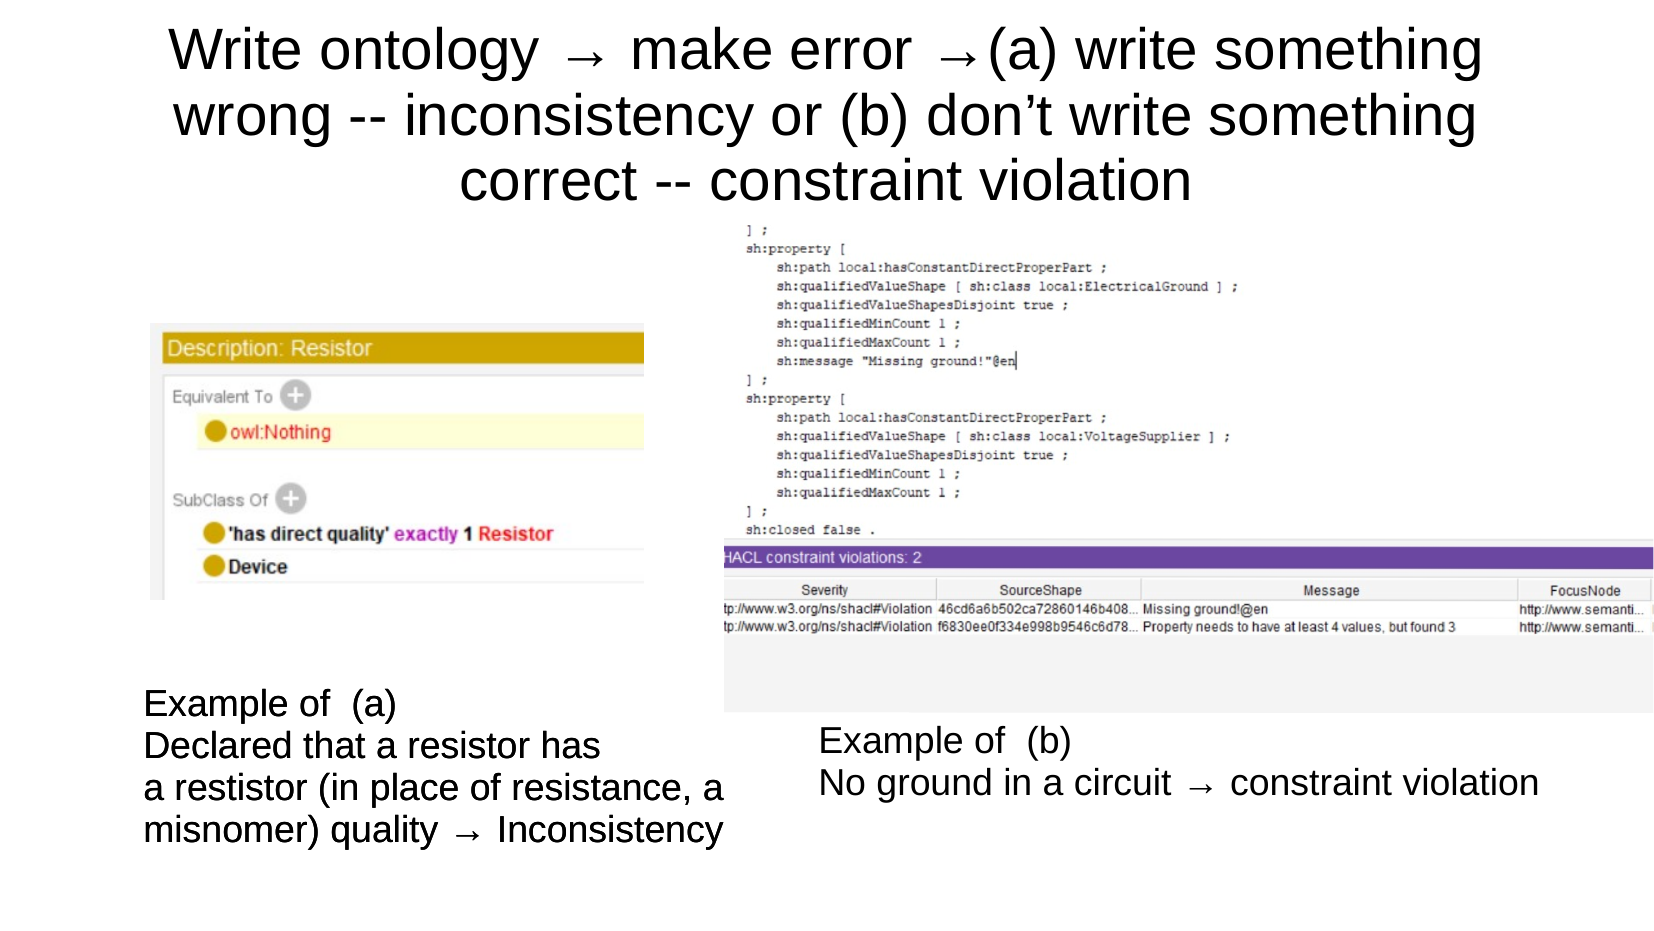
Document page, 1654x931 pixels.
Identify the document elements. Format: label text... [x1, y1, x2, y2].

picture [150, 323, 644, 601]
picture [723, 225, 1654, 713]
text_box Example of (a) Declared that a resistor has a restistor (in place of resistance, a misnomer) quality → Inconsistency [128, 675, 751, 858]
subtitle [0, 299, 724, 450]
title Write ontology → make error →(a) write something wrong -- inconsistency or (b) don’t write something correct -- constraint violation [82, 17, 1571, 213]
text_box Example of (b) No ground in a circuit → constraint violation [803, 712, 1557, 812]
